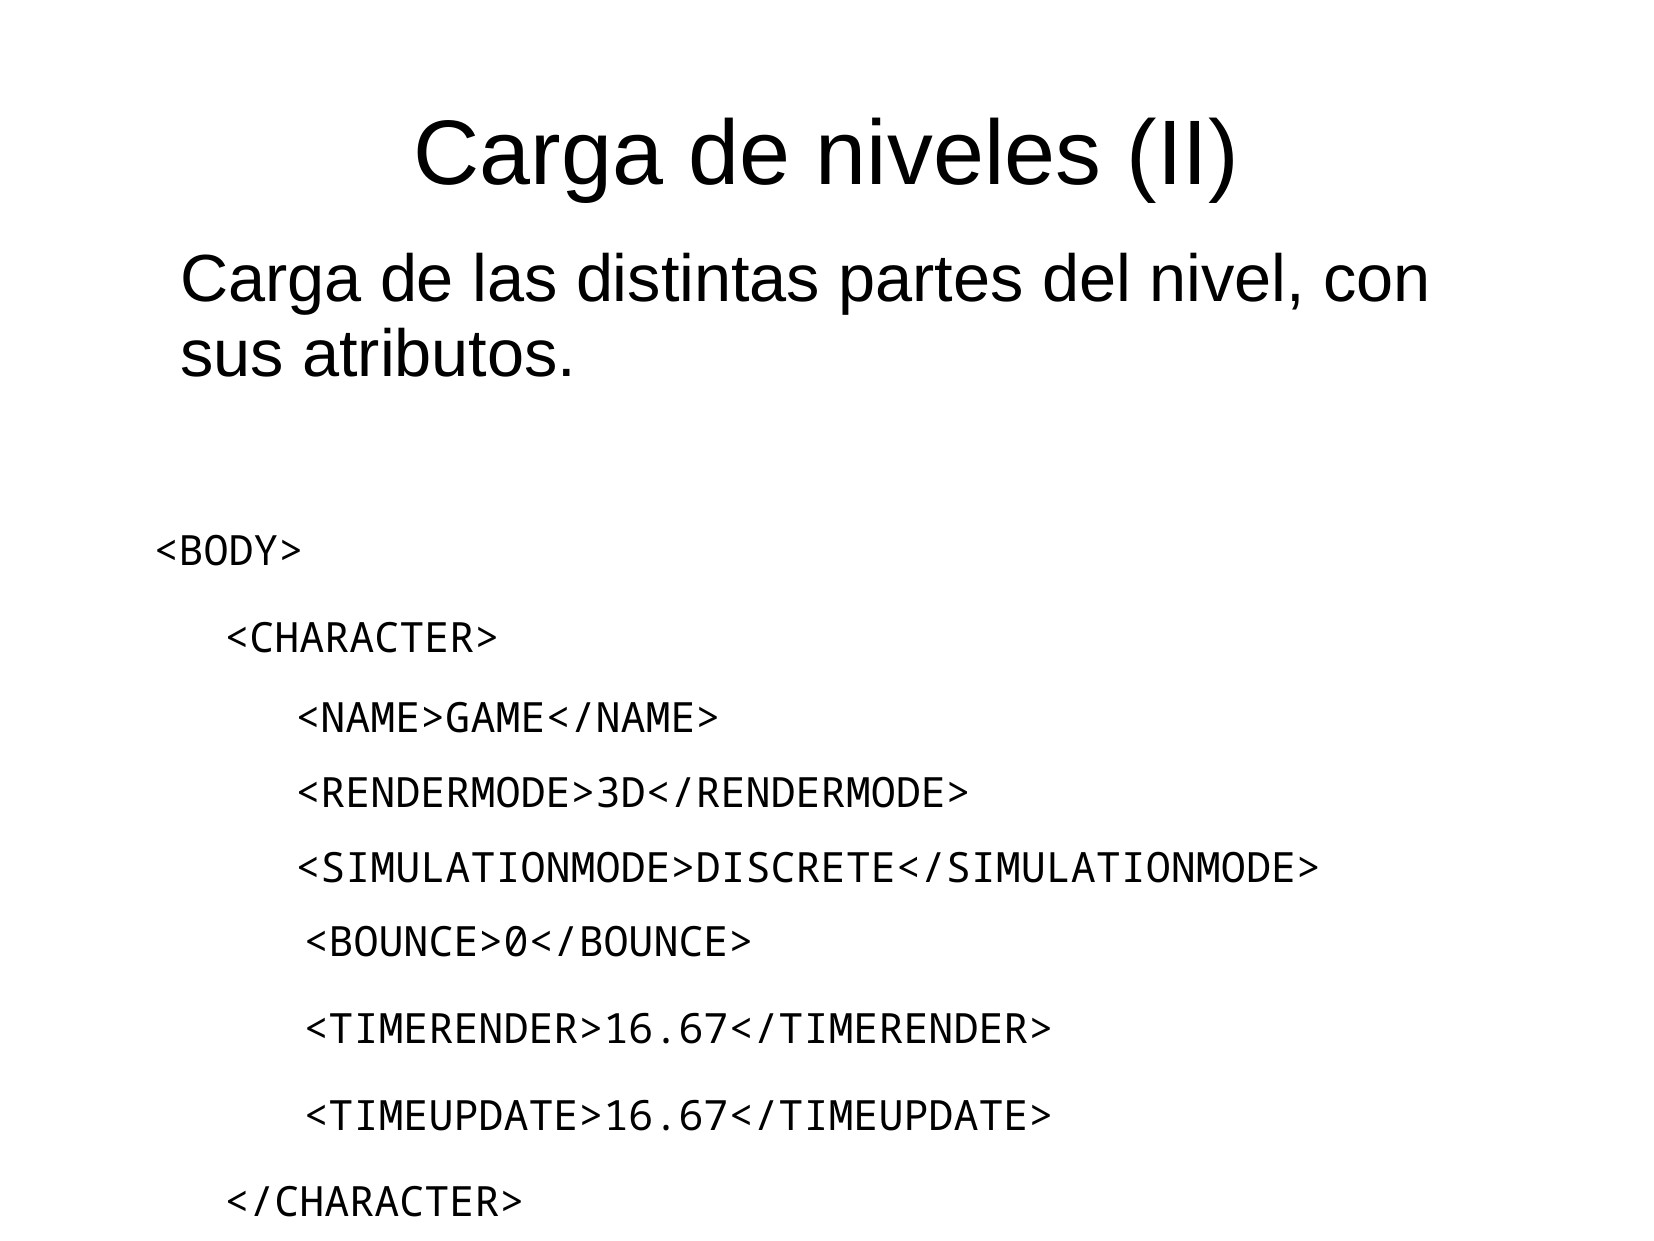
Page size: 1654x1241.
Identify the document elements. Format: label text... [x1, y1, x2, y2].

list <BODY> <CHARACTER> <NAME>GAME</NAME> <RENDERMODE>3D</RENDERMODE> <SIMULATIONMODE>DISCRETE</SIMULATIONMODE> <BOUNCE>0</BOUNCE> <TIMERENDER>16.67</TIMERENDER> <TIMEUPDATE>16.67</TIMEUPDATE> </CHARACTER> [82, 520, 1571, 1241]
text_box Carga de las distintas partes del nivel, con sus atributos. [165, 233, 1489, 603]
title Carga de niveles (II) [82, 49, 1571, 257]
